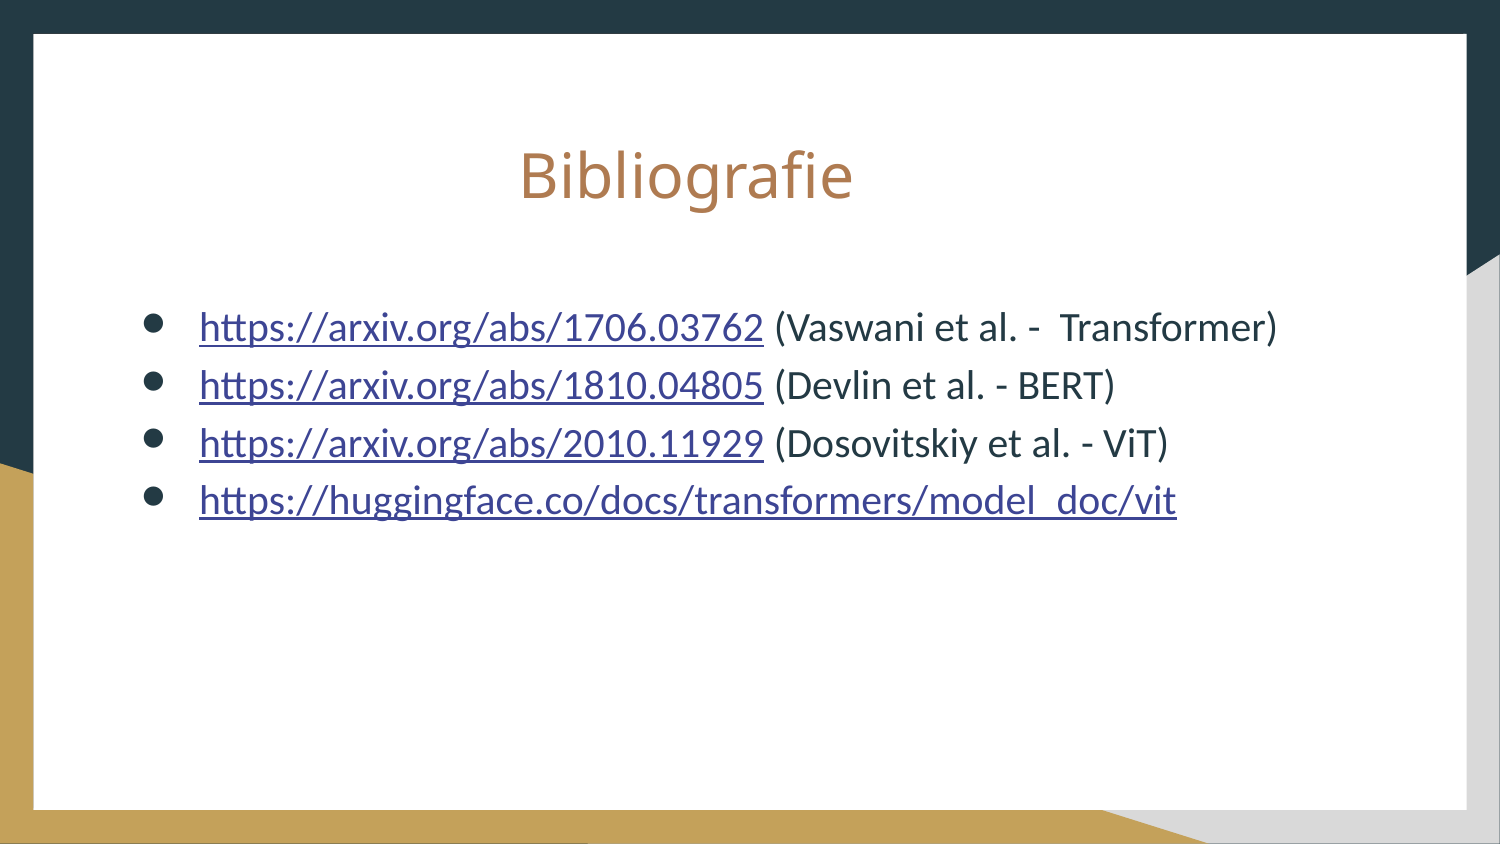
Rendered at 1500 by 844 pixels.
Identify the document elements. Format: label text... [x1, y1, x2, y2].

list https://arxiv.org/abs/1706.03762 (Vaswani et al. - Transformer) https://arxiv.org/abs/1810.04805 (Devlin et al. - BERT) https://arxiv.org/abs/2010.11929 (Dosovitskiy et al. - ViT) https://huggingface.co/docs/transformers/model_doc/vit [109, 277, 1341, 680]
title Bibliografie [71, 121, 1303, 278]
